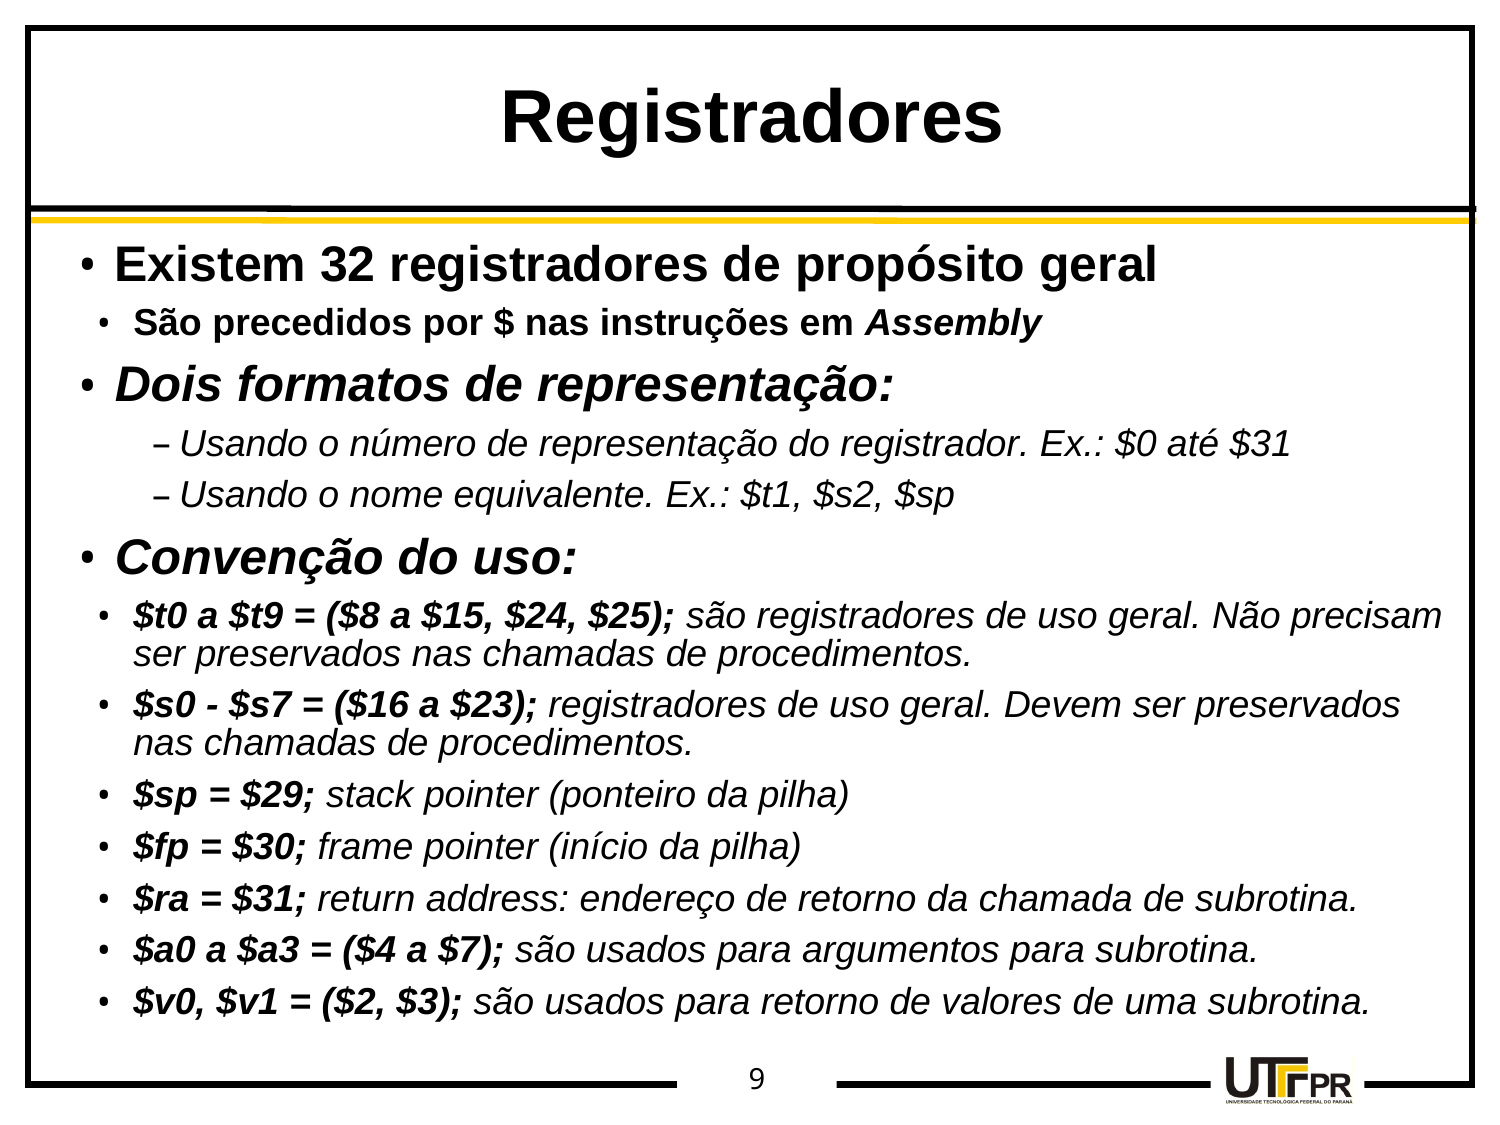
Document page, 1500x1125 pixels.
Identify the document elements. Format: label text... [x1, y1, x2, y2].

list Existem 32 registradores de propósito geral São precedidos por $ nas instruções em Assembly Dois formatos de representação: Usando o número de representação do registrador. Ex.: $0 até $31 Usando o nome equivalente. Ex.: $t1, $s2, $sp Convenção do uso: $t0 a $t9 = ($8 a $15, $24, $25); são registradores de uso geral. Não precisam ser preservados nas chamadas de procedimentos. $s0 - $s7 = ($16 a $23); registradores de uso geral. Devem ser preservados nas chamadas de procedimentos. $sp = $29; stack pointer (ponteiro da pilha) $fp = $30; frame pointer (início da pilha) $ra = $31; return address: endereço de retorno da chamada de subrotina. $a0 a $a3 = ($4 a $7); são usados para argumentos para subrotina. $v0, $v1 = ($2, $3); são usados para retorno de valores de uma subrotina. [26, 233, 1474, 1073]
title Registradores [29, 29, 1477, 207]
picture [1225, 1073, 1353, 1104]
